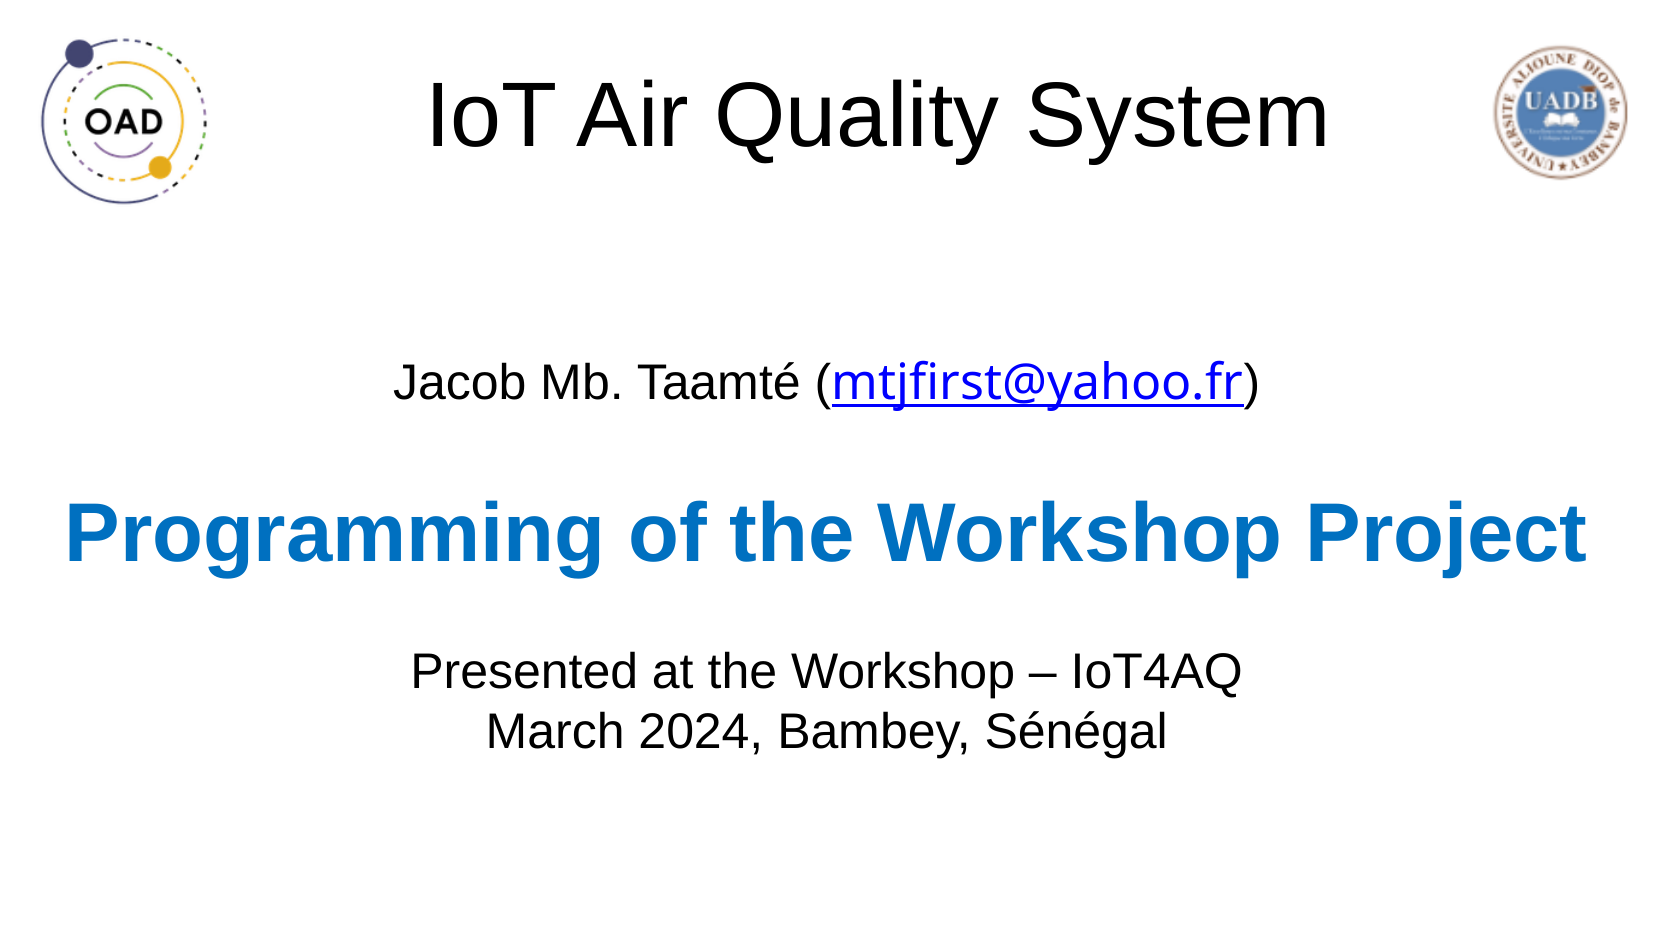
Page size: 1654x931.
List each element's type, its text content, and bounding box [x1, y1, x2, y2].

title IoT Air Quality System [295, 32, 1463, 188]
picture [1482, 37, 1641, 188]
picture [0, 24, 242, 225]
subtitle Jacob Mb. Taamté (mtjfirst@yahoo.fr) Programming of the Workshop Project Presented at the Workshop – IoT4AQ March 2024, Bambey, Sénégal [61, 217, 1592, 891]
